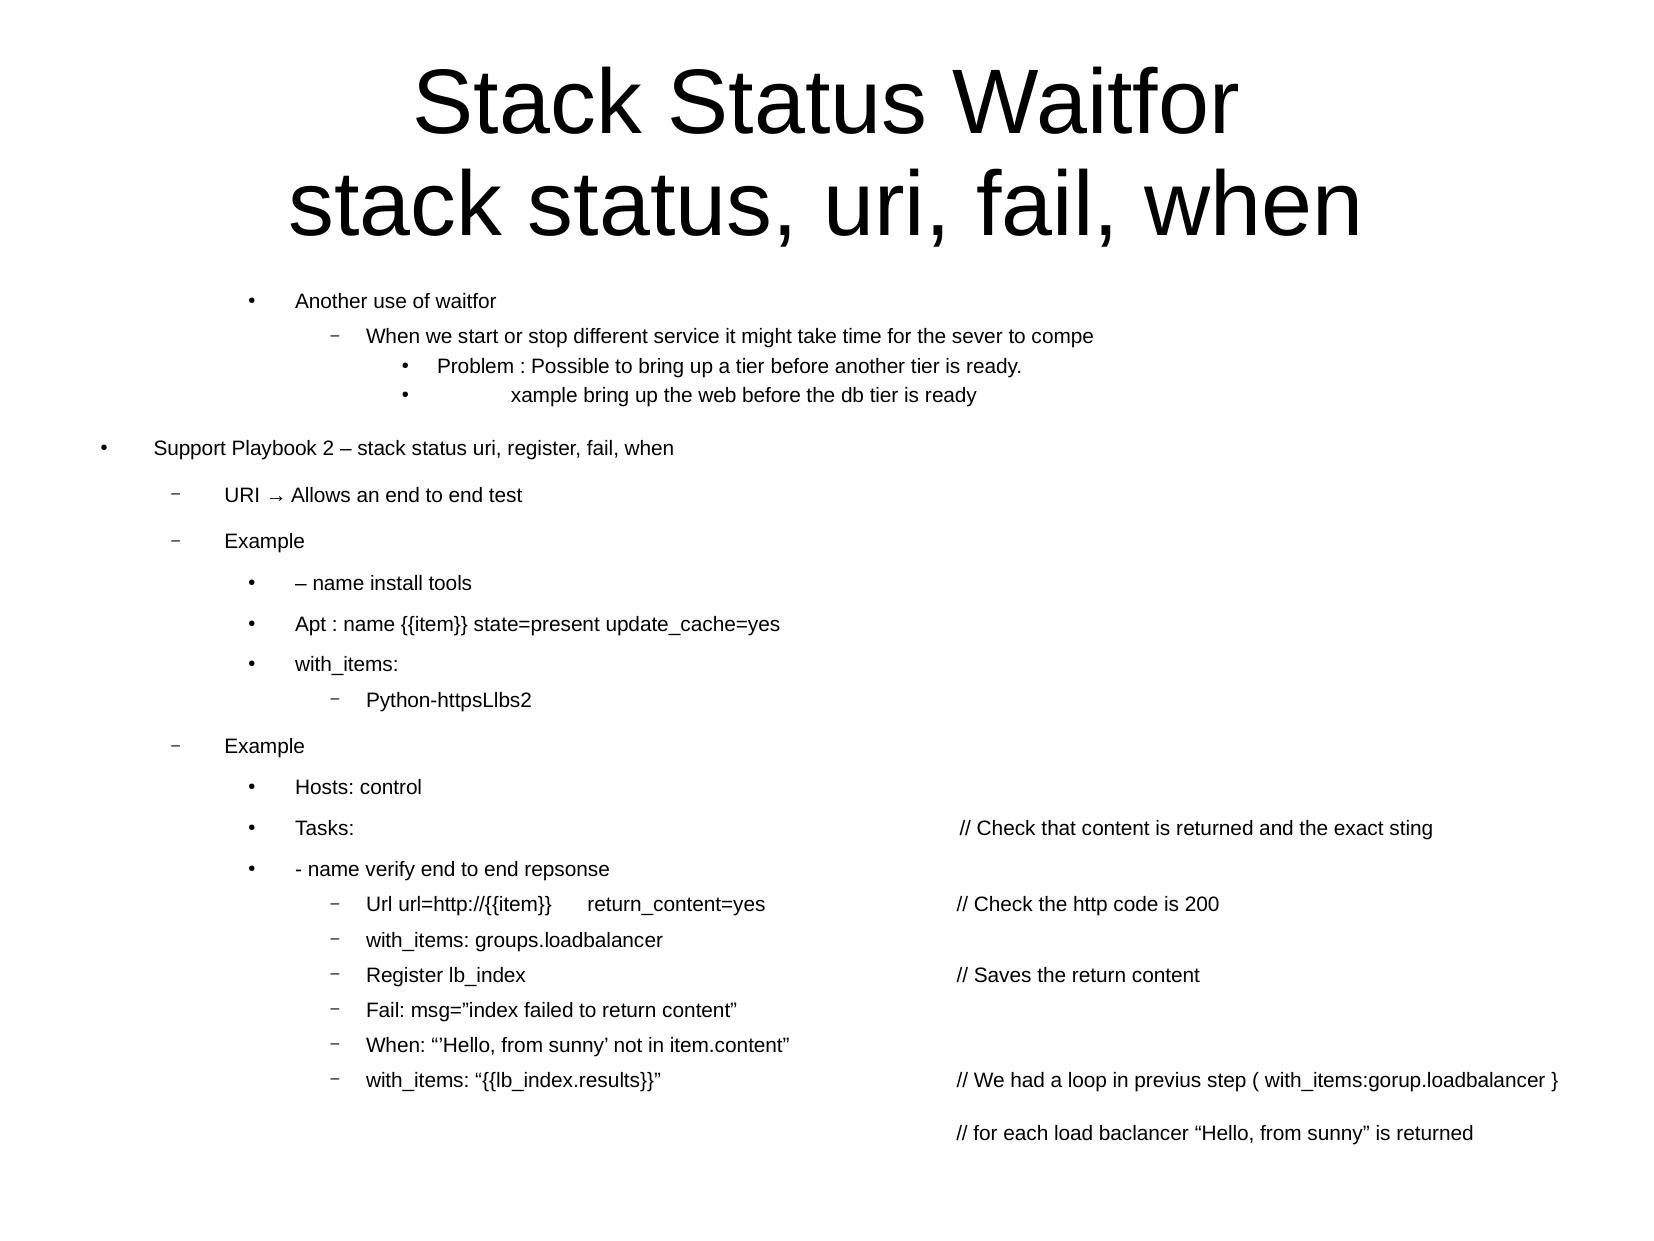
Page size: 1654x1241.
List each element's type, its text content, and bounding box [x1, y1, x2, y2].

list Another use of waitfor When we start or stop different service it might take time for the sever to compe Problem : Possible to bring up a tier before another tier is ready. xample bring up the web before the db tier is ready Support Playbook 2 – stack status uri, register, fail, when URI → Allows an end to end test Example – name install tools Apt : name {{item}} state=present update_cache=yes with_items: Python-httpsLlbs2 Example Hosts: control Tasks: // Check that content is returned and the exact sting - name verify end to end repsonse Url url=http://{{item}} return_content=yes // Check the http code is 200 with_items: groups.loadbalancer Register lb_index // Saves the return content Fail: msg=”index failed to return content” When: “’Hello, from sunny’ not in item.content” with_items: “{{lb_index.results}}” // We had a loop in previus step ( with_items:gorup.loadbalancer } // for each load baclancer “Hello, from sunny” is returned [82, 290, 1571, 1229]
title Stack Status Waitfor stack status, uri, fail, when [82, 49, 1571, 257]
